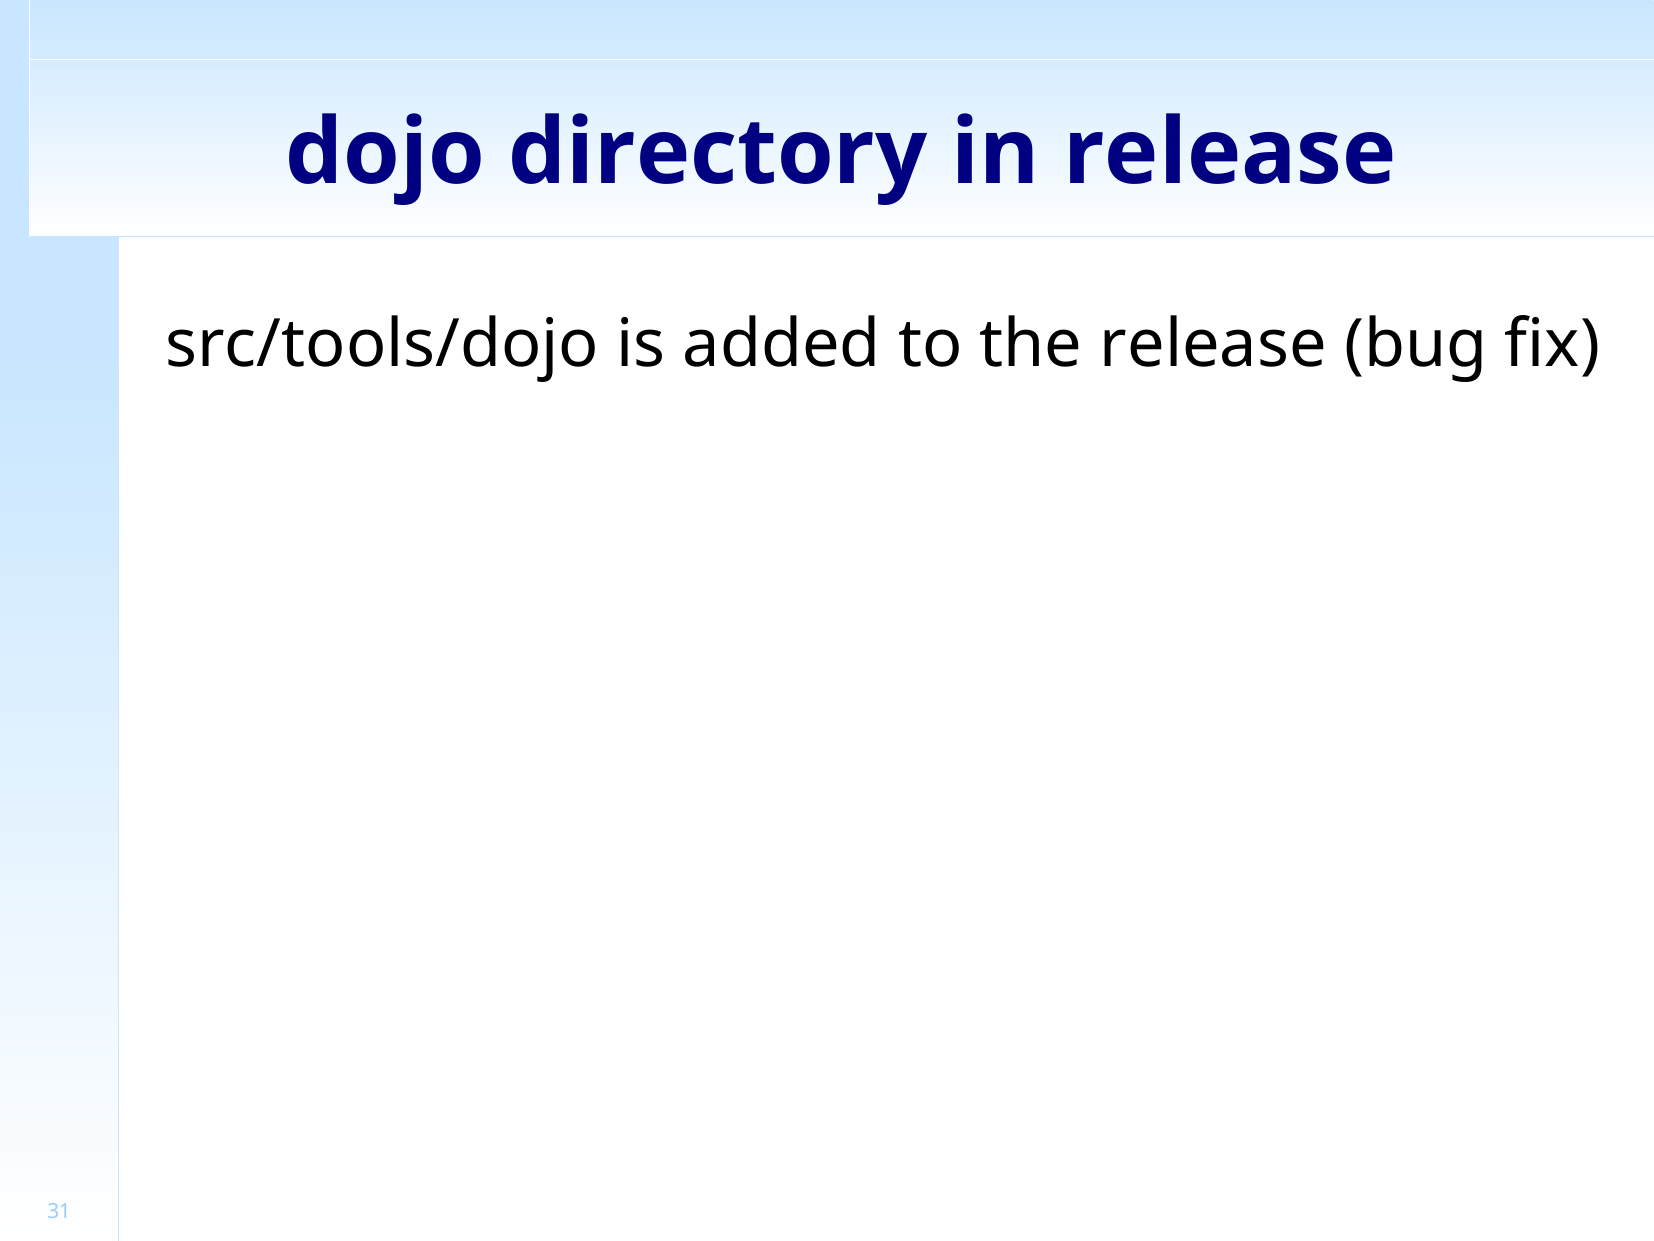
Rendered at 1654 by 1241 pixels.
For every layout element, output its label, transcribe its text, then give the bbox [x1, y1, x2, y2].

title dojo directory in release [29, 59, 1654, 237]
list src/tools/dojo is added to the release (bug fix) [147, 295, 1625, 1182]
